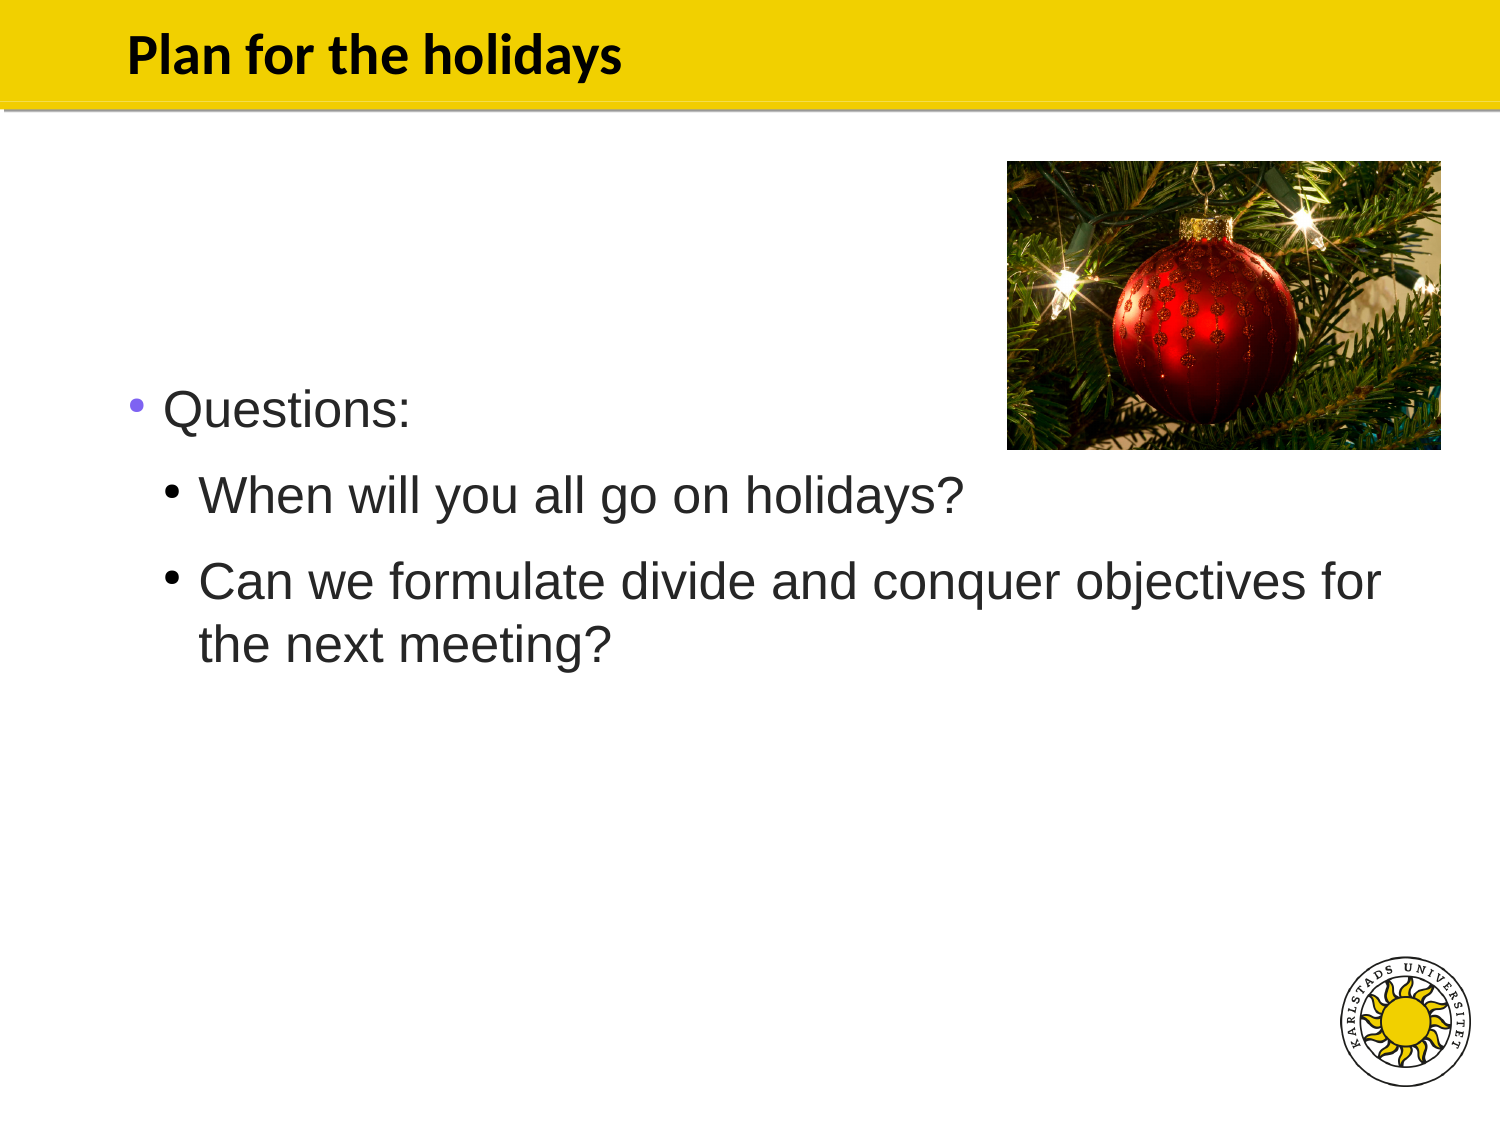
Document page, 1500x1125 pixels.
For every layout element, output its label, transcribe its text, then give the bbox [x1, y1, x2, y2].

picture [1007, 161, 1441, 451]
title Plan for the holidays [112, 0, 1388, 102]
picture [1340, 948, 1471, 1095]
list Questions: When will you all go on holidays? Can we formulate divide and conquer objectives for the next meeting? [112, 149, 1441, 952]
